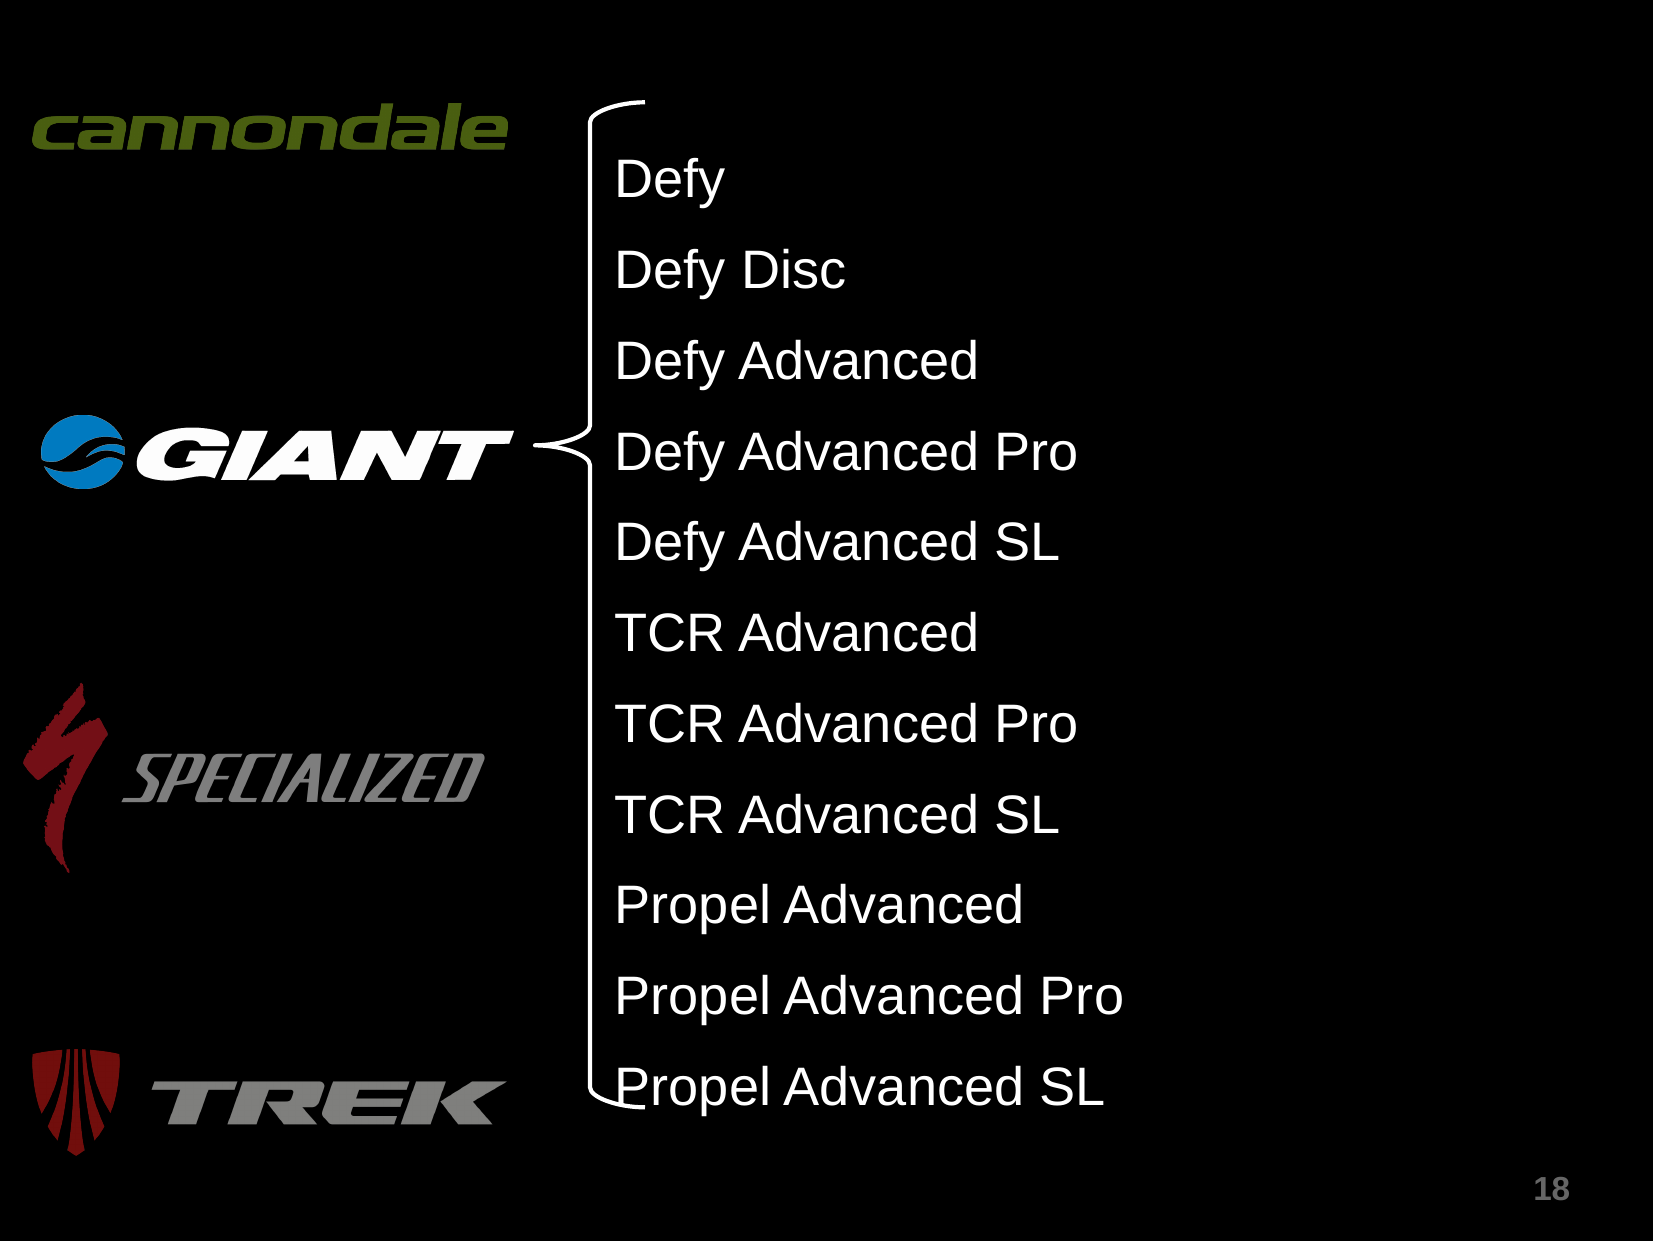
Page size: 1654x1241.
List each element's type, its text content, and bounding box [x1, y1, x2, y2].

text_box [0, 630, 541, 1171]
text_box Defy Defy Disc Defy Advanced Defy Advanced Pro Defy Advanced SL TCR Advanced TCR Advanced Pro TCR Advanced SL Propel Advanced Propel Advanced Pro Propel Advanced SL [599, 111, 1174, 1095]
text_box [0, 45, 524, 196]
picture [41, 415, 514, 489]
